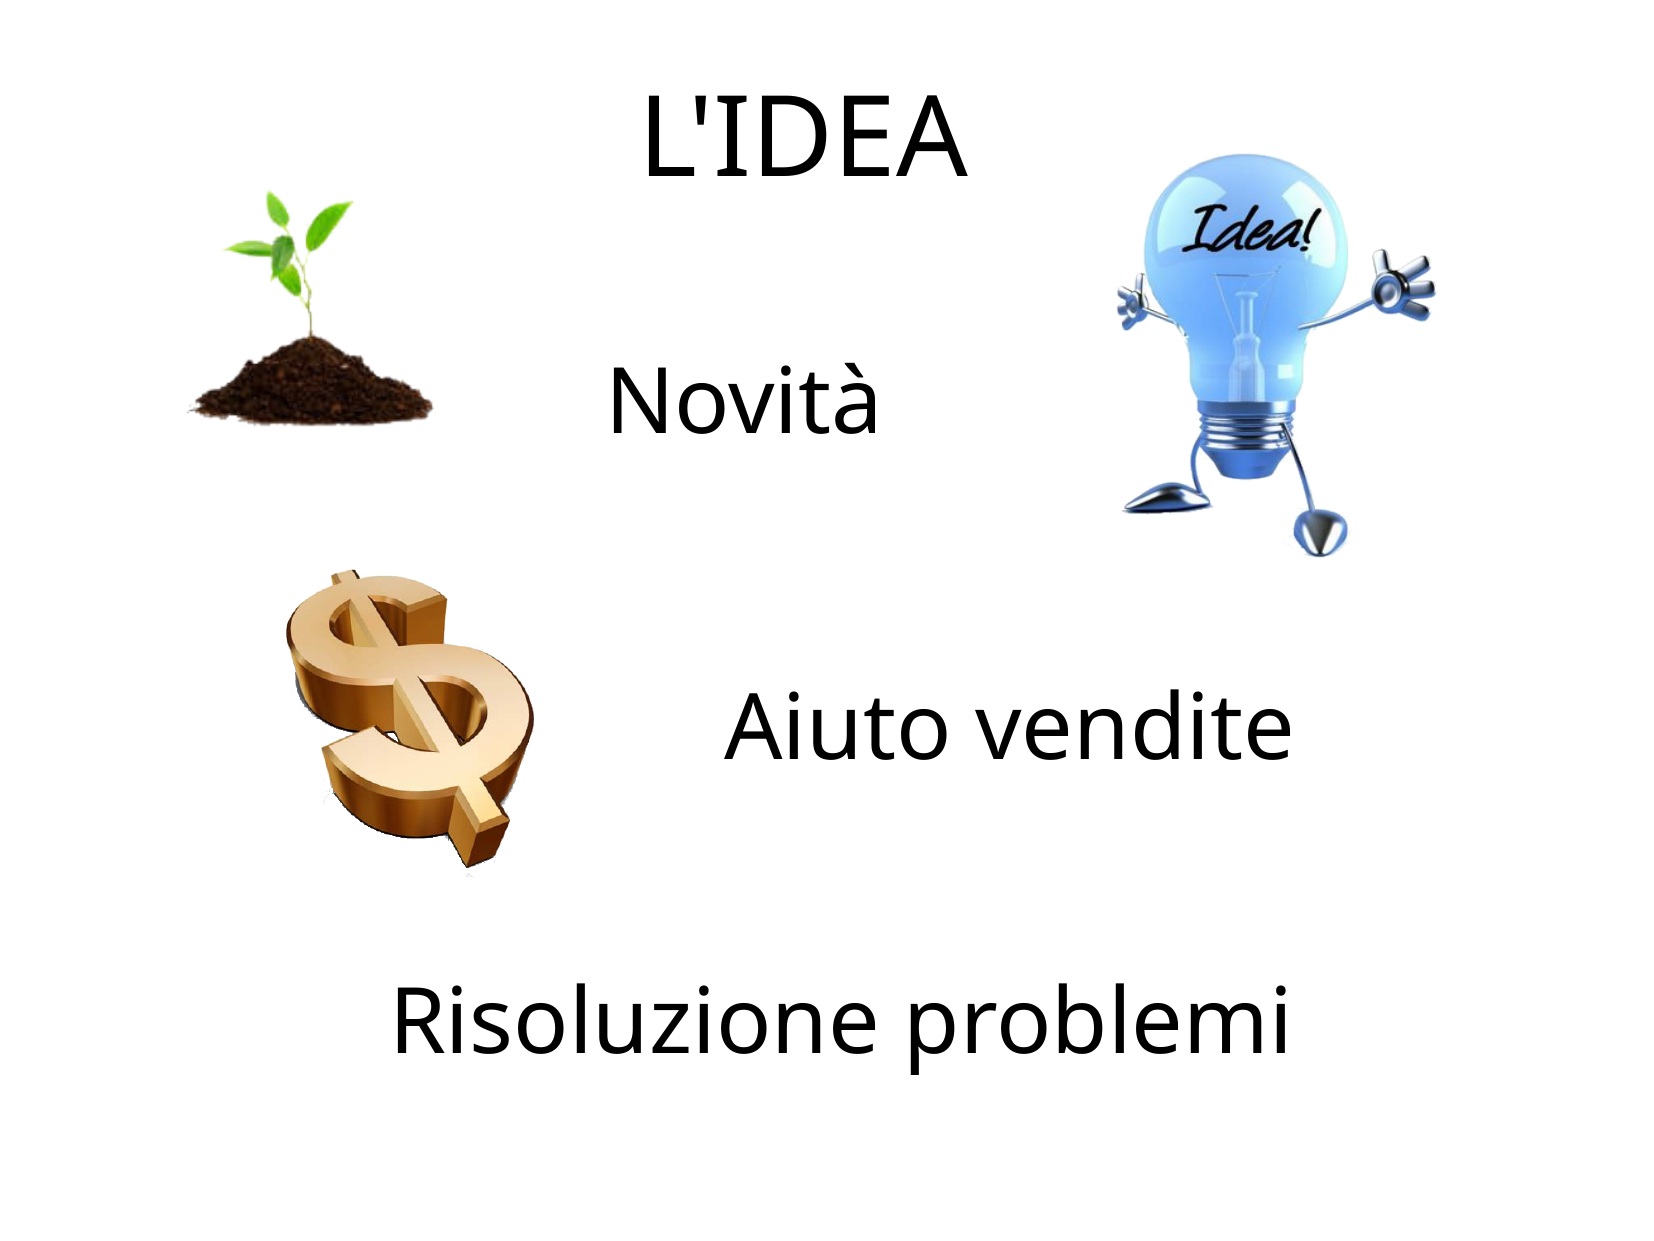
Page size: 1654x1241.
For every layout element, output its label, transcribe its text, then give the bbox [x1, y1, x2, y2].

picture [206, 560, 611, 886]
title Novità [324, 294, 1007, 502]
title Aiuto vendite [611, 620, 1430, 828]
picture [154, 147, 502, 461]
picture [1007, 118, 1506, 592]
title L'IDEA [59, 29, 1548, 237]
title Risoluzione problemi [324, 915, 1359, 1123]
